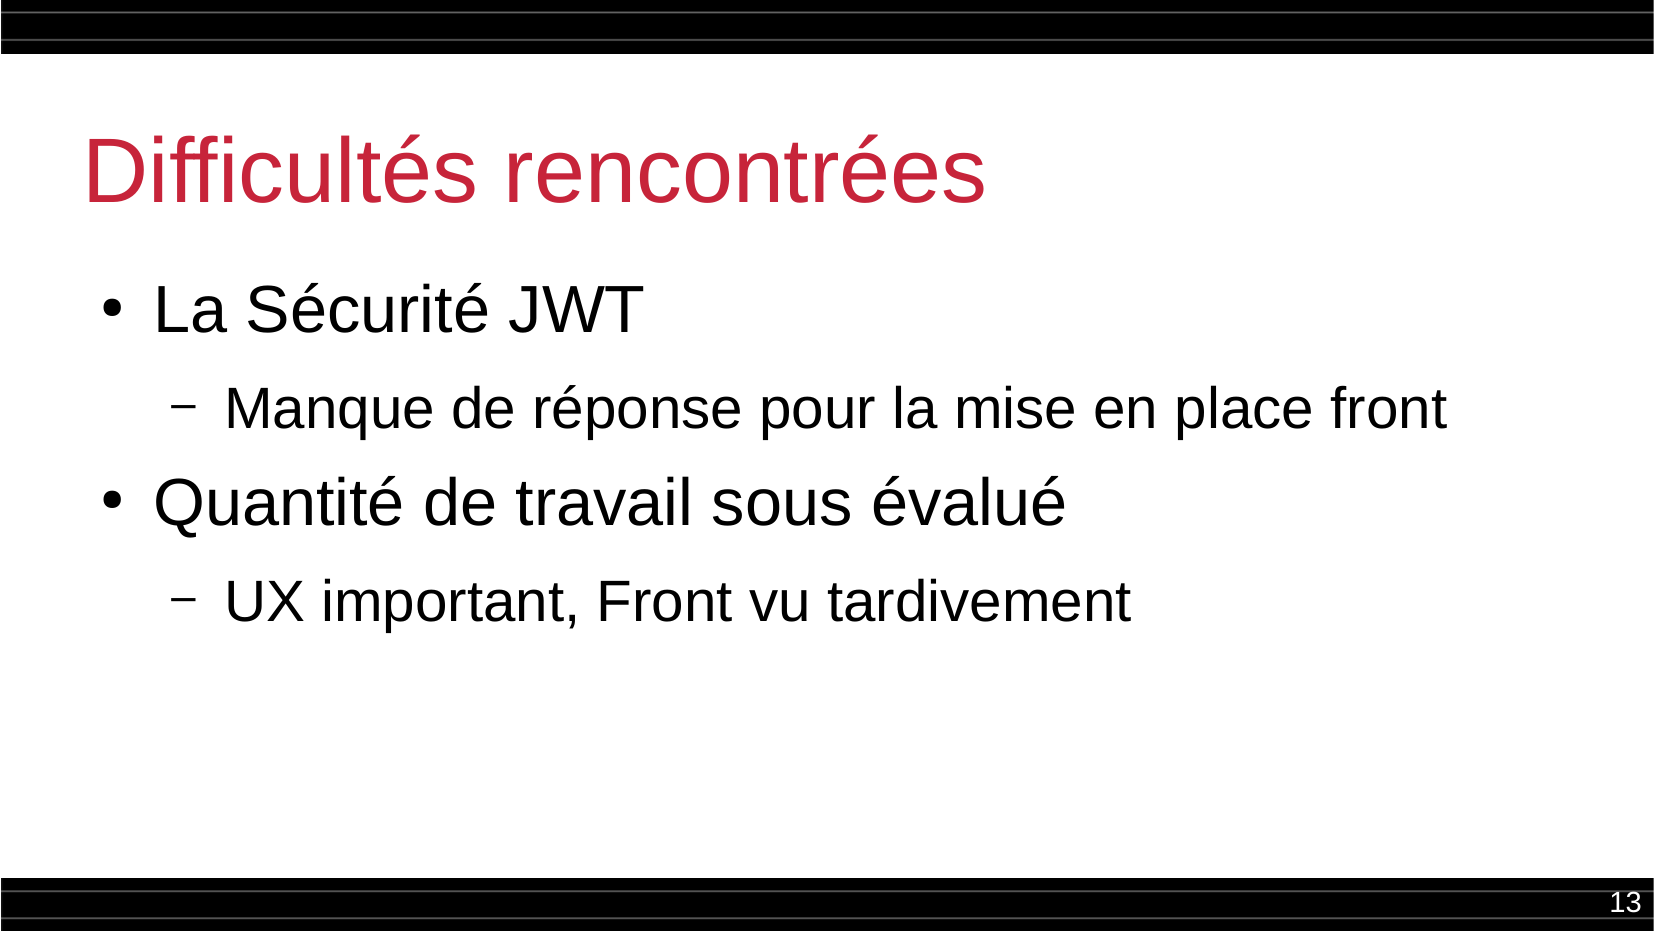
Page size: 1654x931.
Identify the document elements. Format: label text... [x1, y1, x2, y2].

picture [1, 878, 1654, 931]
title Difficultés rencontrées [82, 92, 1571, 249]
picture [1, 0, 1654, 54]
list La Sécurité JWT Manque de réponse pour la mise en place front Quantité de travail sous évalué UX important, Front vu tardivement [82, 271, 1571, 851]
